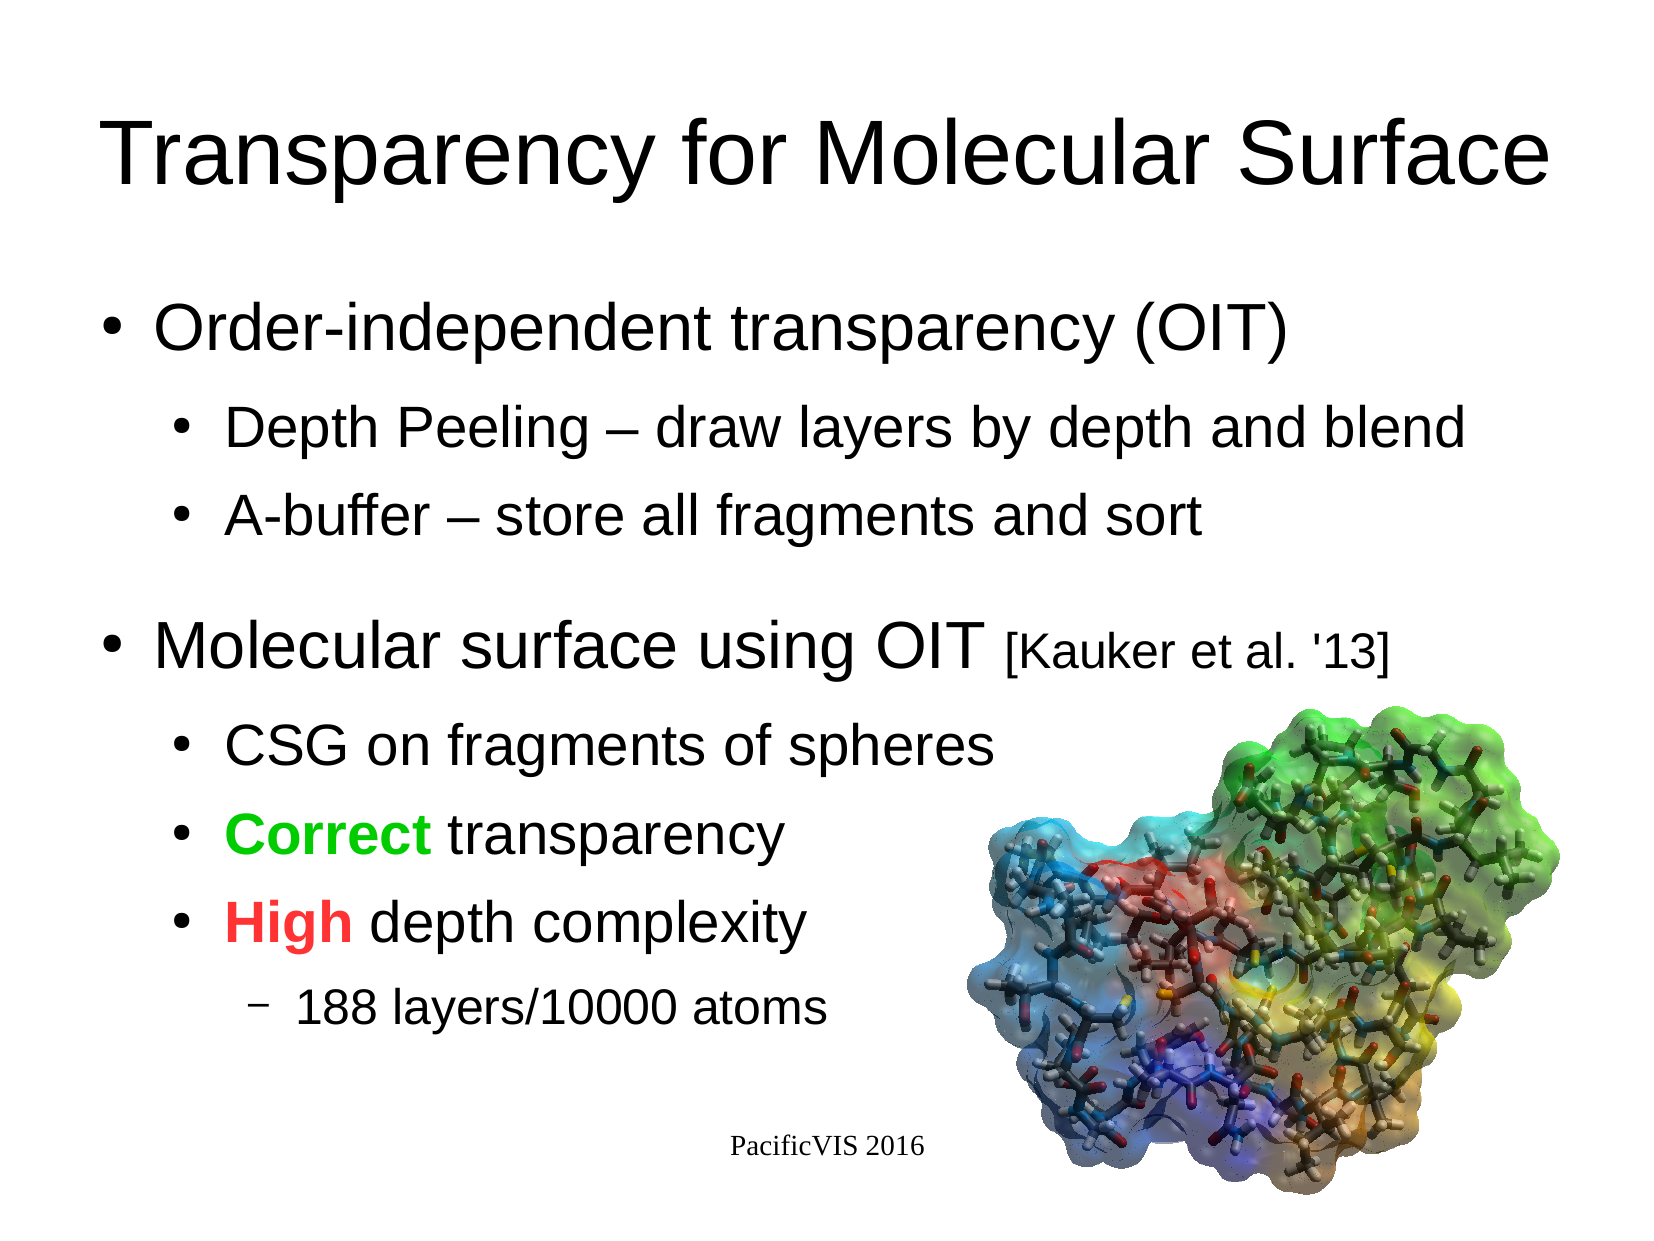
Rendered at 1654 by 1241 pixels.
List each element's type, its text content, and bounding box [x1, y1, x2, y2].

picture [938, 684, 1588, 1231]
title Transparency for Molecular Surface [82, 49, 1571, 257]
list Order-independent transparency (OIT) Depth Peeling – draw layers by depth and blend A-buffer – store all fragments and sort Molecular surface using OIT [Kauker et al. '13] CSG on fragments of spheres Correct transparency High depth complexity 188 layers/10000 atoms [82, 290, 1571, 1109]
